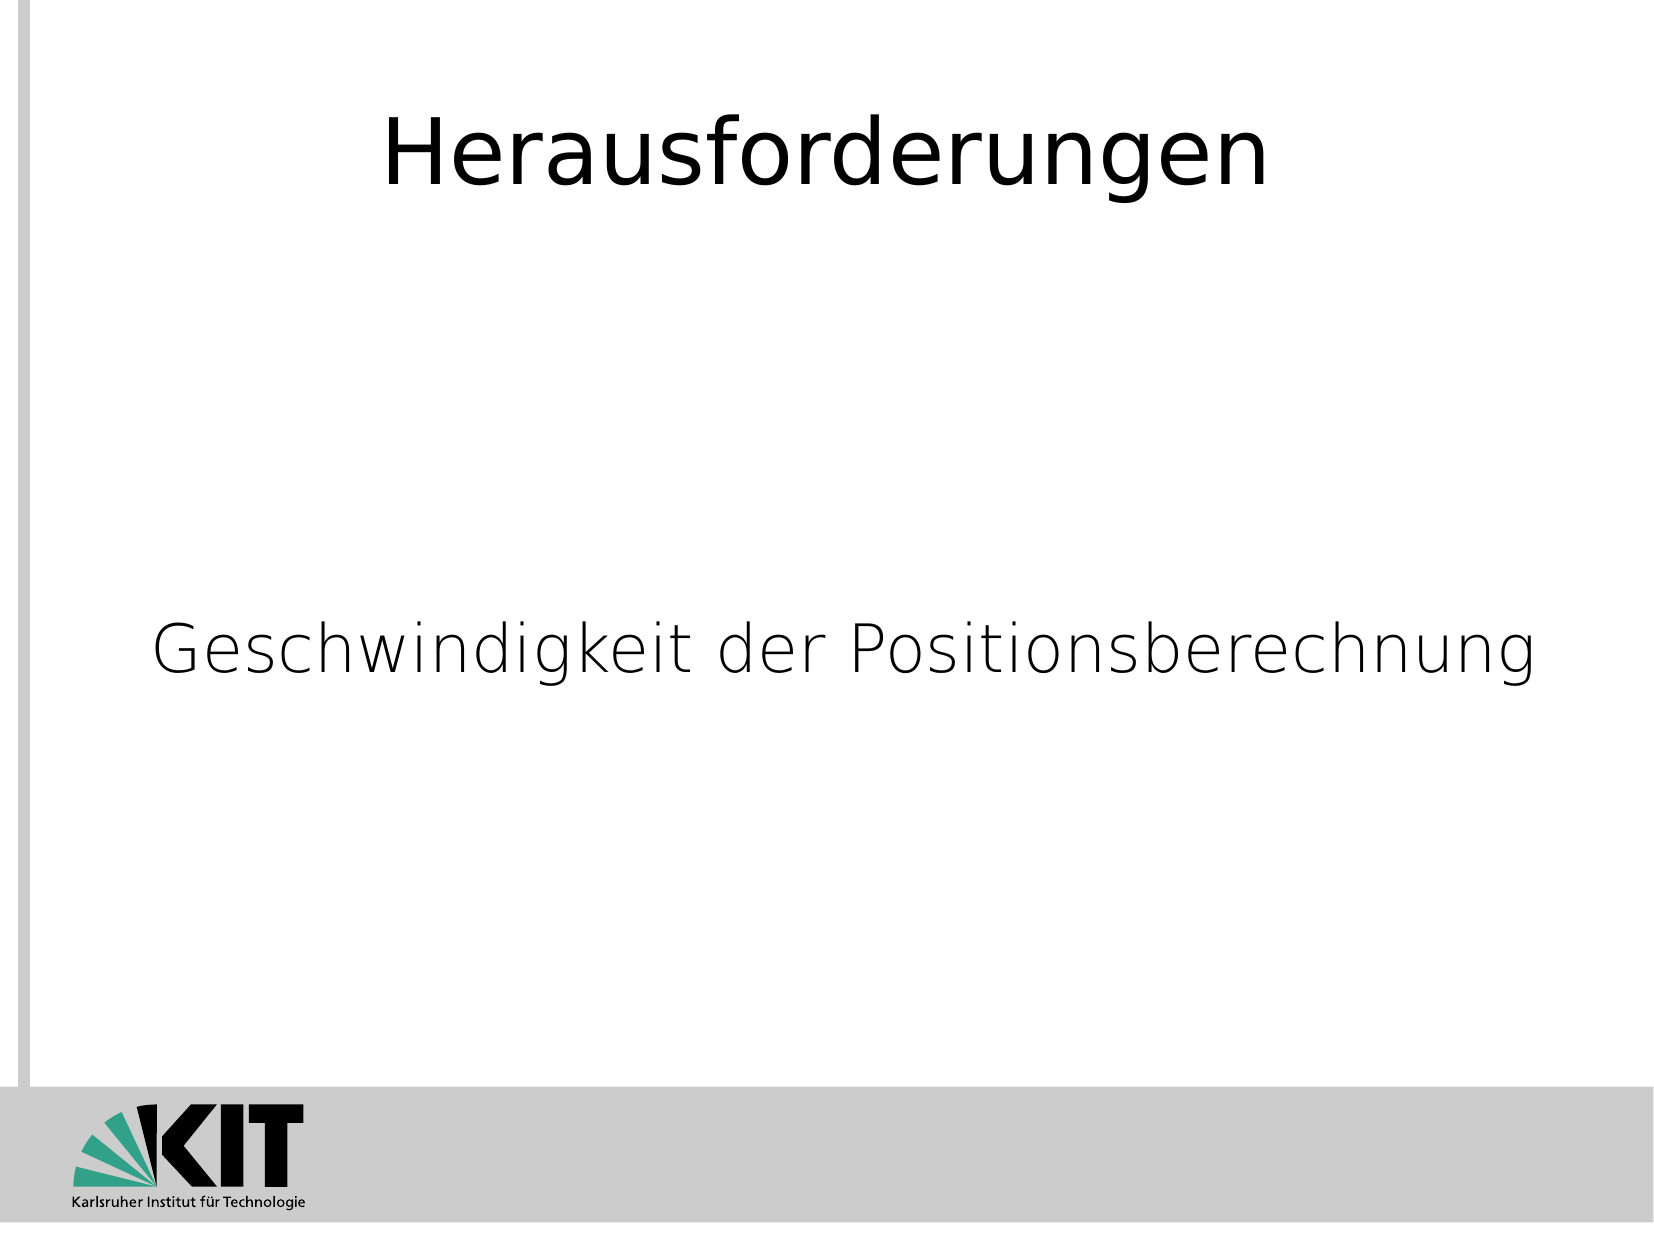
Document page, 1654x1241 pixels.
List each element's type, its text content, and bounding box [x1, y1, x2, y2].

picture [70, 1098, 308, 1217]
text_box [0, 1086, 1654, 1223]
subtitle Geschwindigkeit der Positionsberechnung [82, 290, 1571, 1010]
title Herausforderungen [82, 49, 1571, 257]
